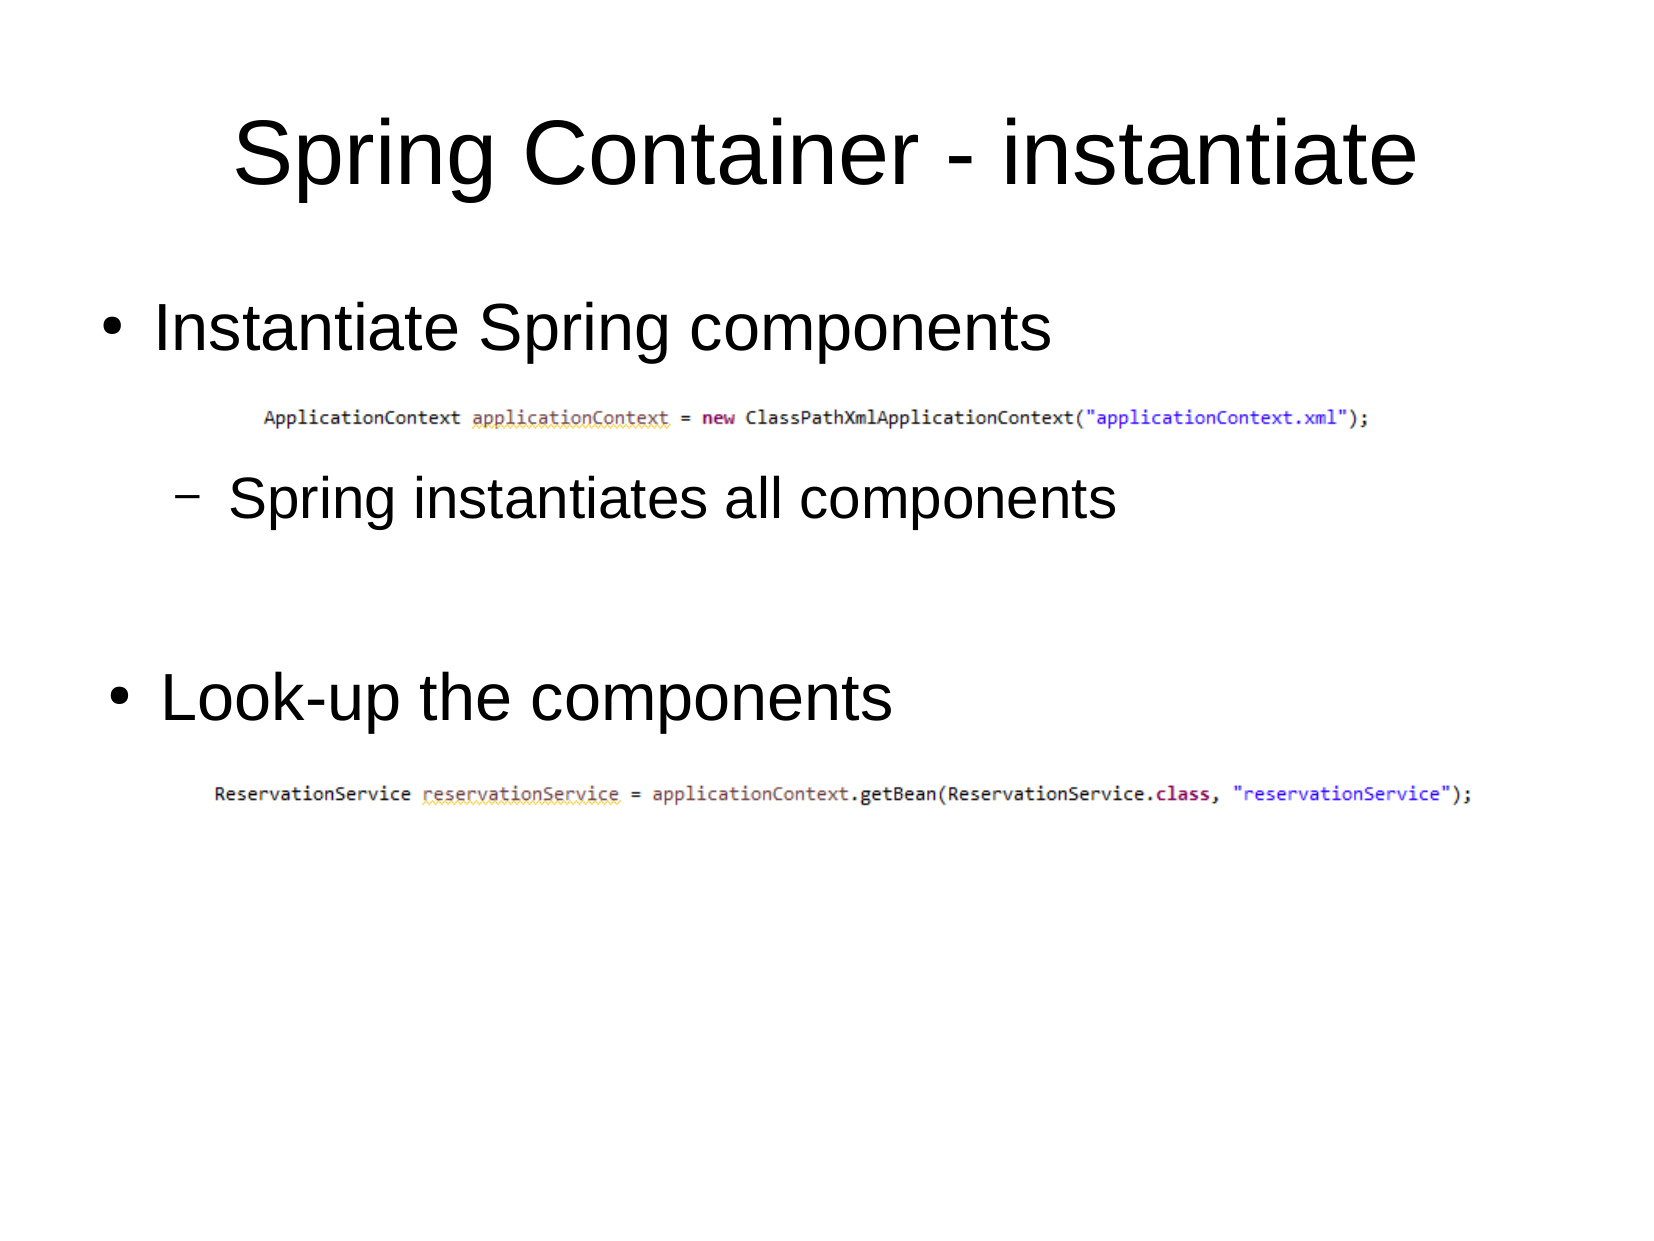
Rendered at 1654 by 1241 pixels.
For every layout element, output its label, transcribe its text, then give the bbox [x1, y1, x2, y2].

list Instantiate Spring components [82, 290, 1571, 366]
list Spring instantiates all components [86, 465, 1576, 536]
list Look-up the components [90, 660, 1579, 735]
picture [210, 773, 1478, 815]
title Spring Container - instantiate [82, 49, 1571, 257]
picture [255, 389, 1370, 445]
